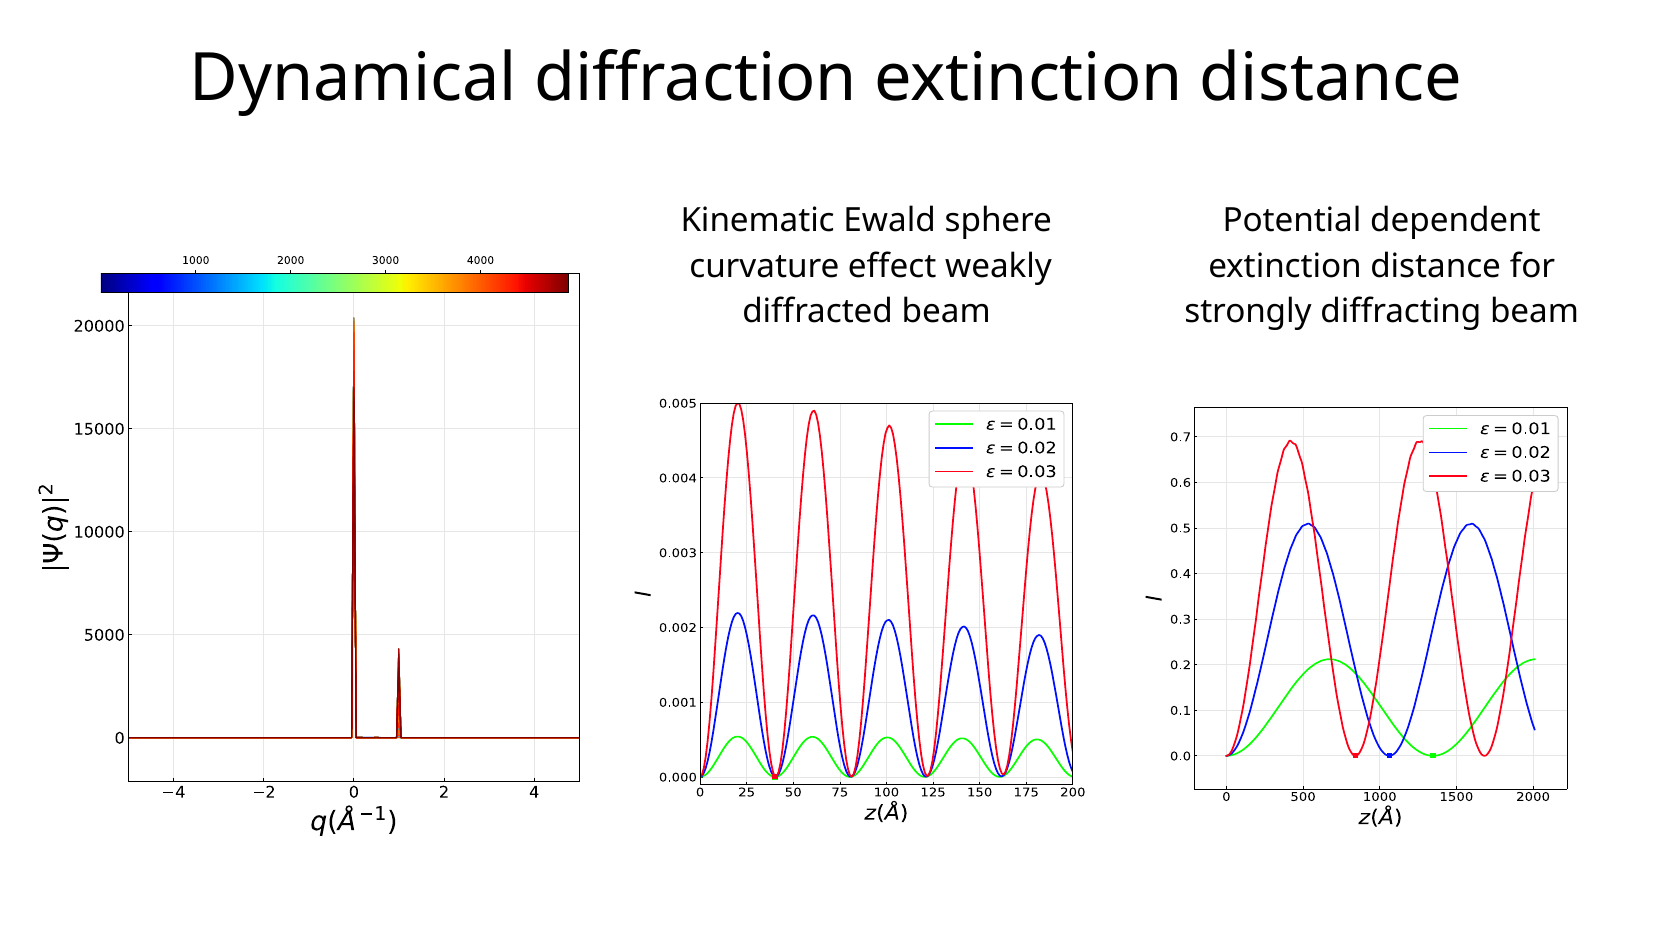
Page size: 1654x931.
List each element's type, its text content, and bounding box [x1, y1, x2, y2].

picture [38, 230, 597, 850]
text_box Potential dependent extinction distance for strongly diffracting beam [1157, 188, 1607, 338]
title Dynamical diffraction extinction distance [0, 4, 1654, 144]
picture [1126, 375, 1581, 841]
picture [631, 370, 1087, 836]
text_box Kinematic Ewald sphere curvature effect weakly diffracted beam [637, 188, 1105, 367]
